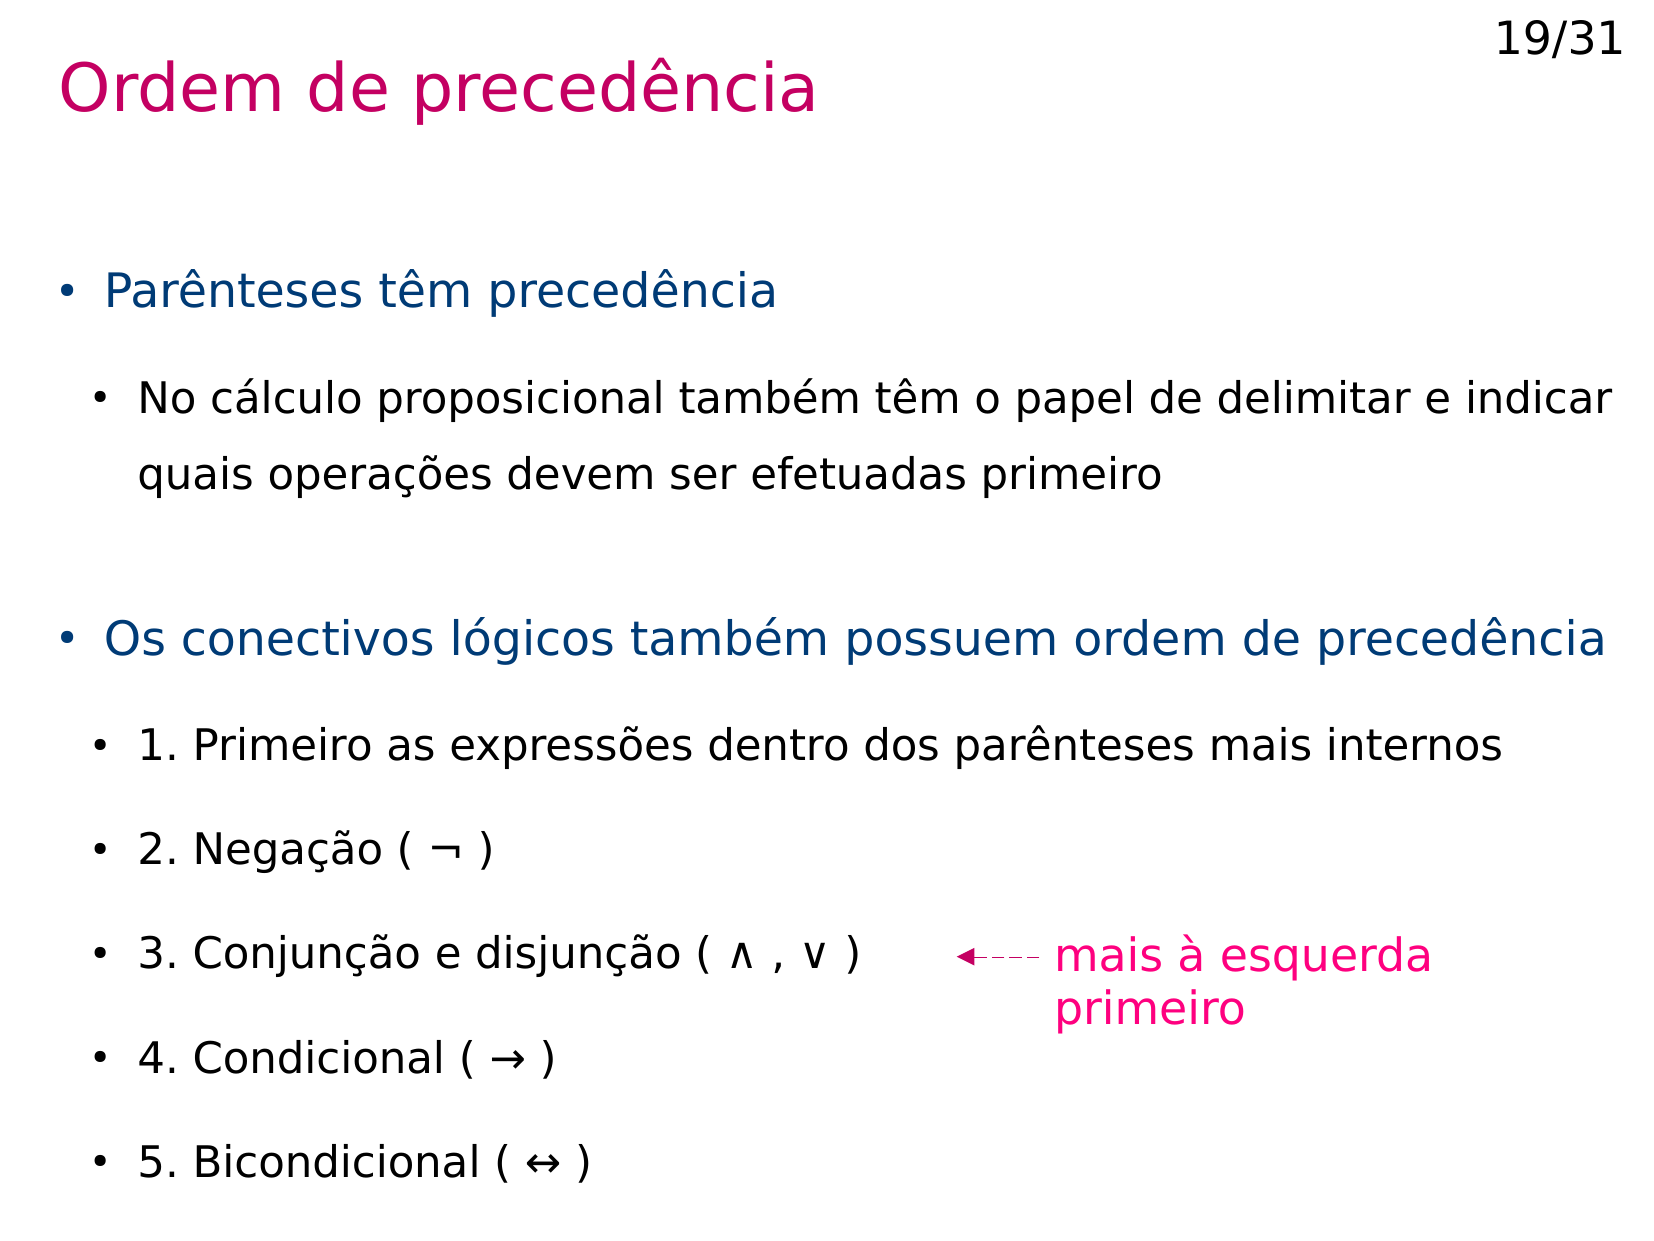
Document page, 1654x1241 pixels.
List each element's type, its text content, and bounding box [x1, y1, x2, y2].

list Parênteses têm precedência No cálculo proposicional também têm o papel de delimitar e indicar quais operações devem ser efetuadas primeiro Os conectivos lógicos também possuem ordem de precedência 1. Primeiro as expressões dentro dos parênteses mais internos 2. Negação ( ¬ ) 3. Conjunção e disjunção ( ∧ , ∨ ) 4. Condicional ( → ) 5. Bicondicional ( ↔ ) [59, 206, 1625, 1211]
title Ordem de precedência [59, 29, 1625, 148]
text_box mais à esquerda primeiro [1039, 921, 1542, 1043]
